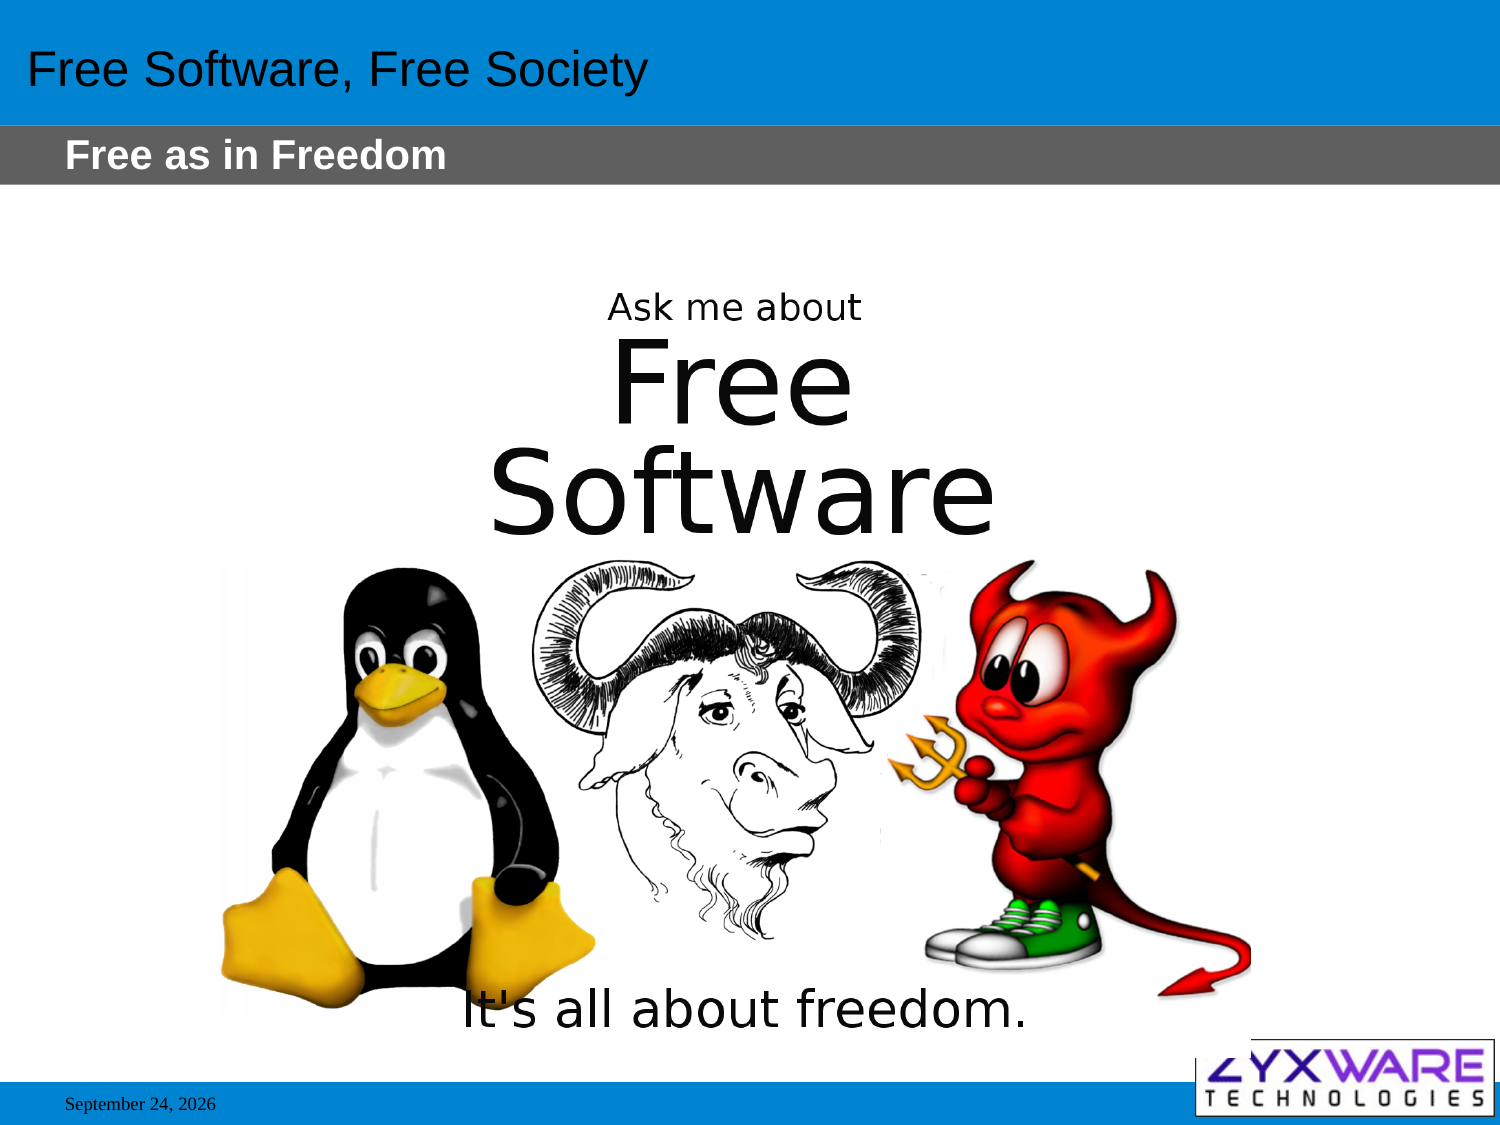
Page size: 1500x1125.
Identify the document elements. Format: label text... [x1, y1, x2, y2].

picture [217, 283, 1495, 1117]
title Free as in Freedom [64, 125, 1436, 185]
